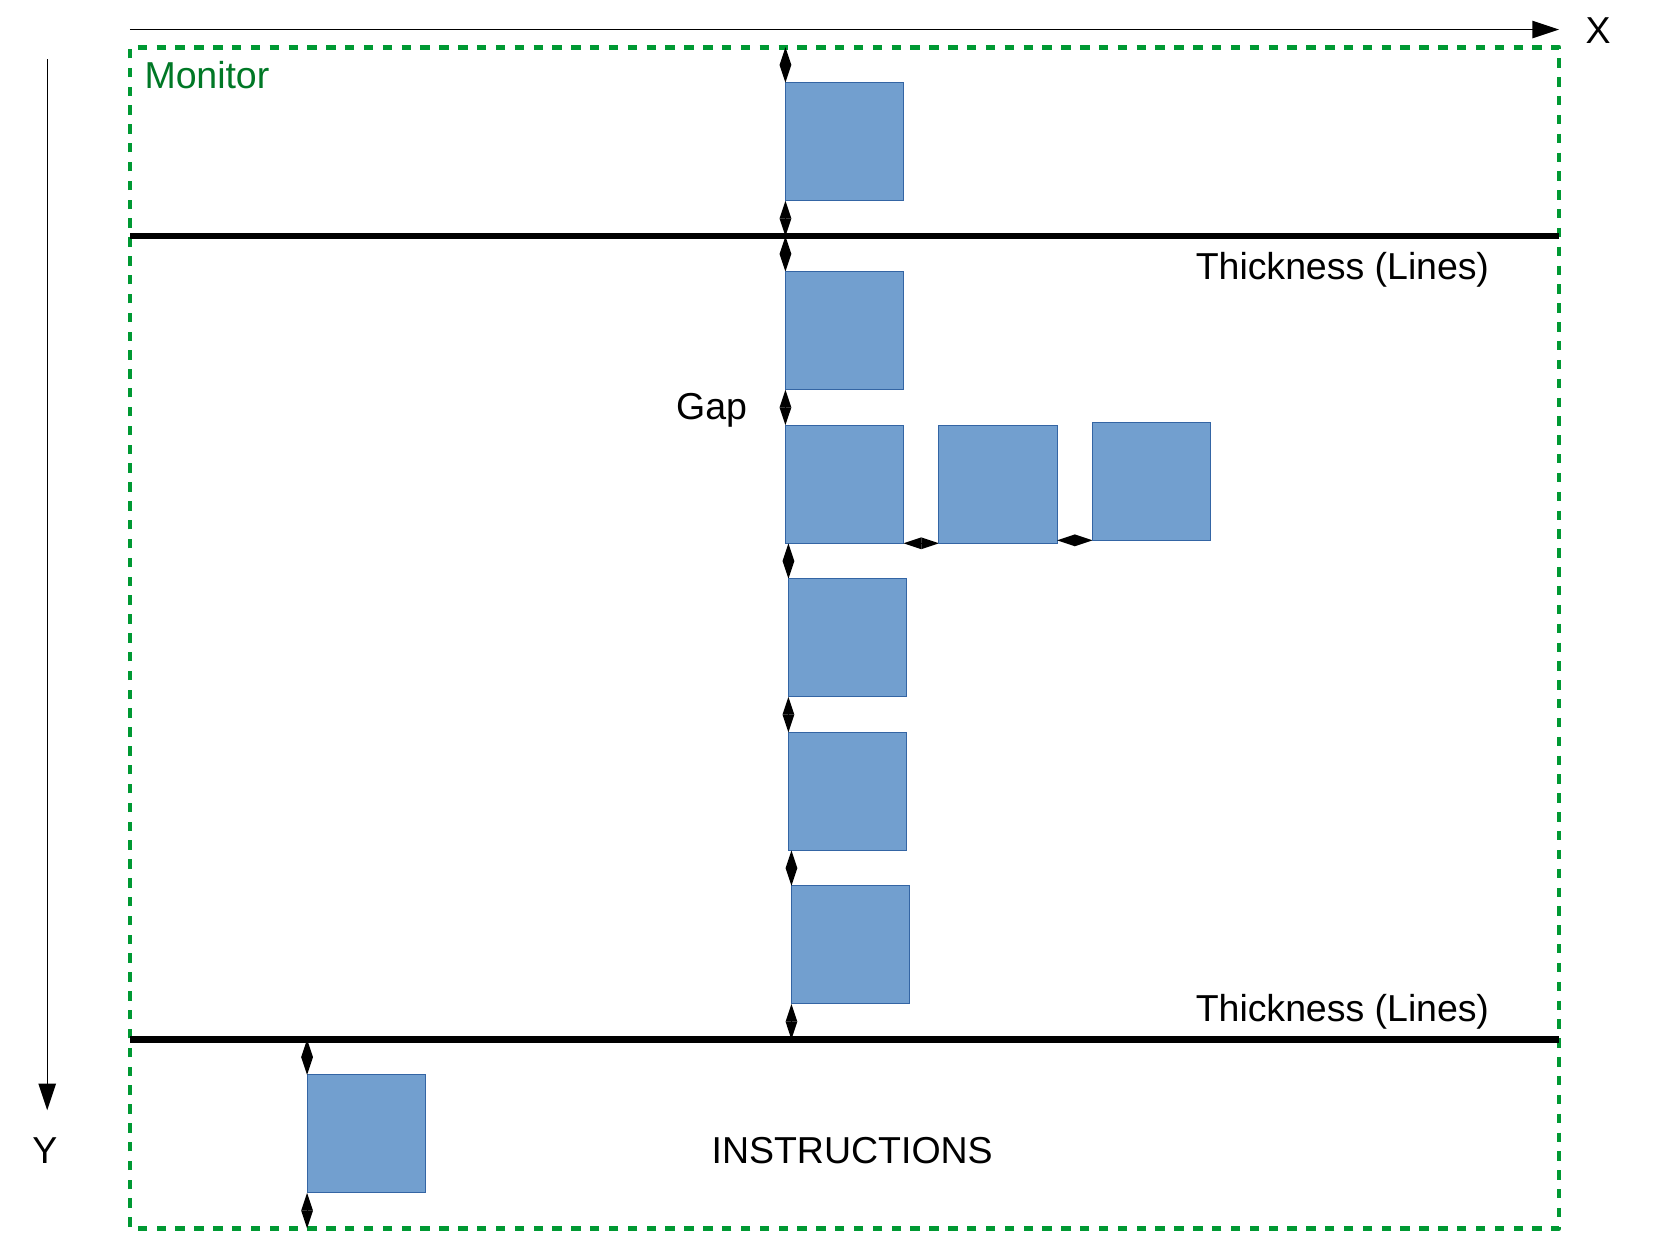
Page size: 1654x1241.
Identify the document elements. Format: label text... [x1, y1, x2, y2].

text_box [129, 1037, 1560, 1229]
text_box Y [17, 1122, 65, 1179]
text_box Gap [661, 377, 768, 435]
text_box Thickness (Lines) [1181, 980, 1560, 1038]
text_box Monitor [129, 47, 296, 105]
text_box [129, 234, 1560, 1036]
text_box INSTRUCTIONS [696, 1122, 1016, 1179]
text_box Thickness (Lines) [1181, 238, 1560, 296]
text_box X [1570, 2, 1619, 60]
text_box [129, 47, 1560, 238]
